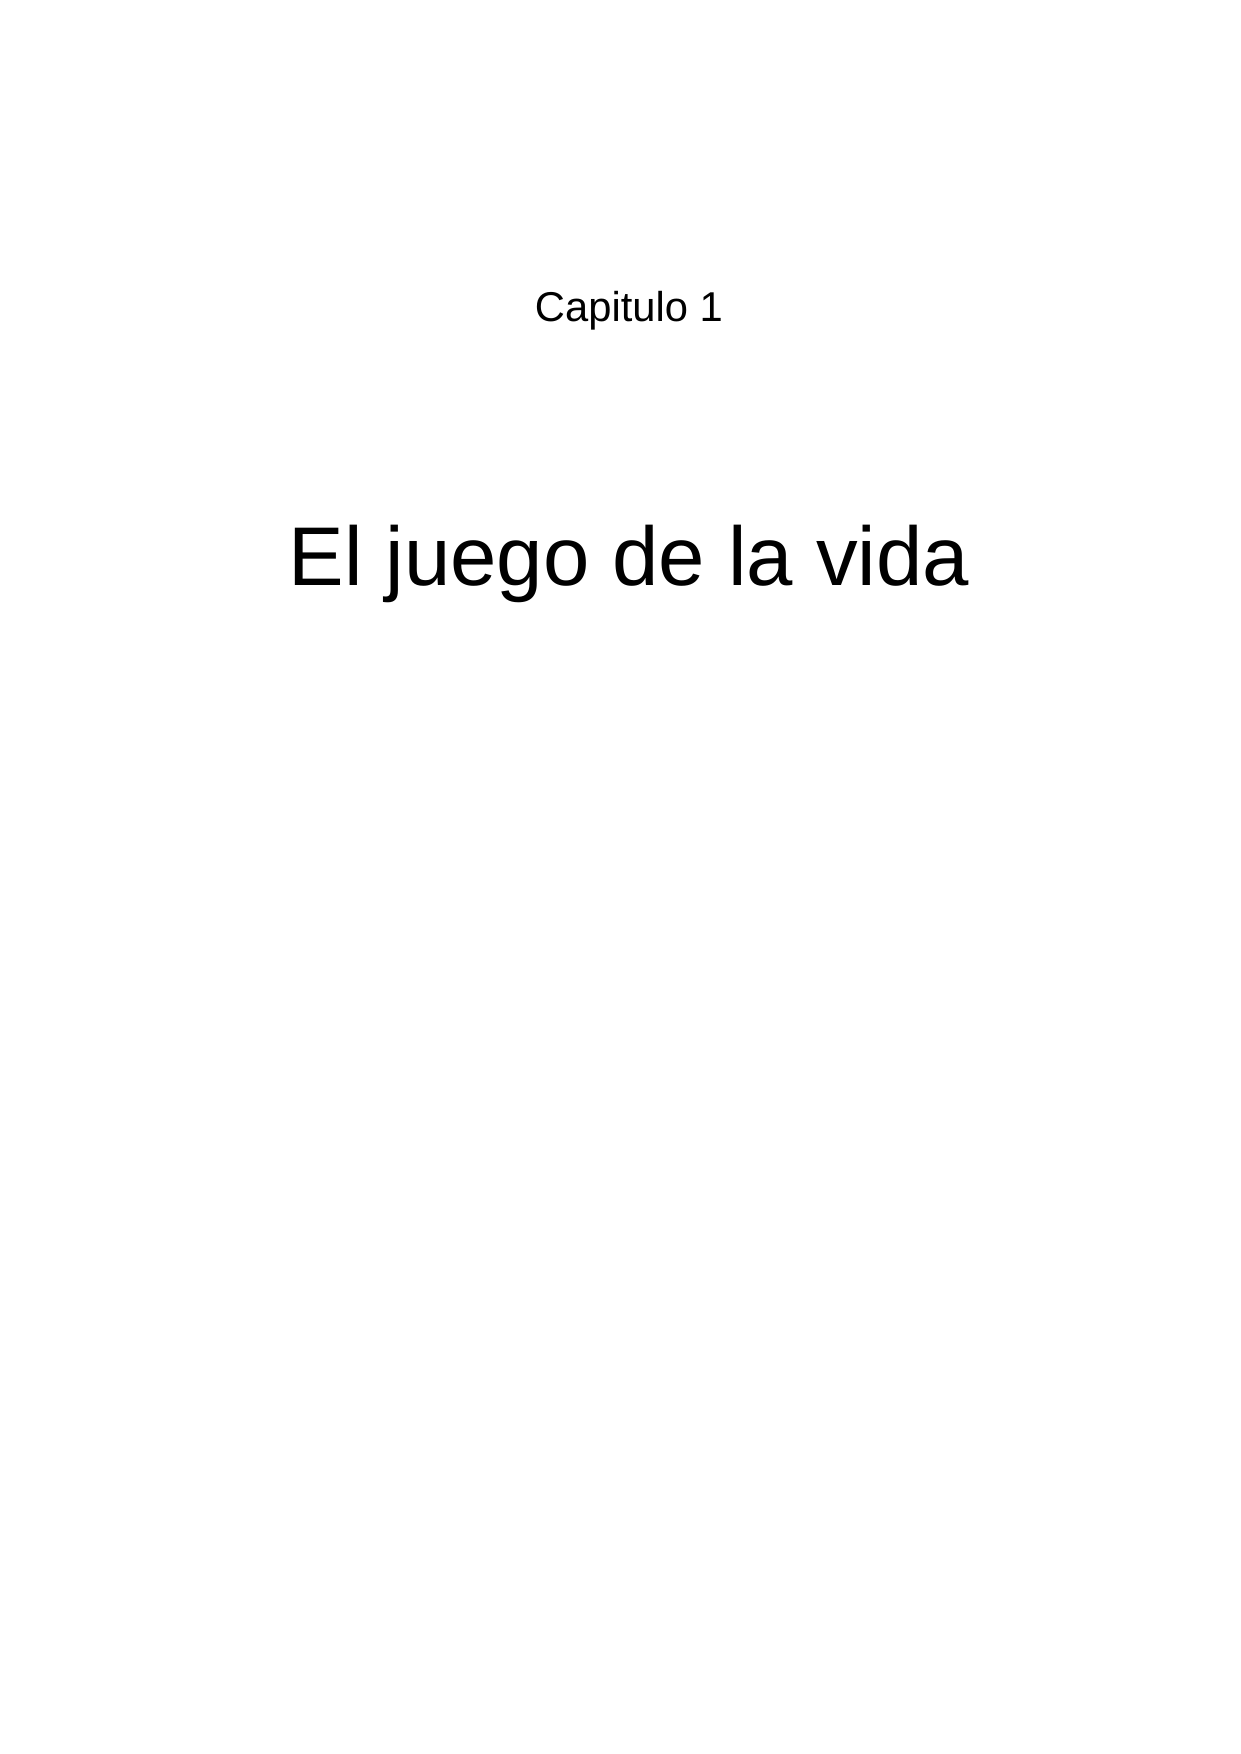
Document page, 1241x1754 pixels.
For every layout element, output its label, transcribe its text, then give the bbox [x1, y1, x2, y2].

title Capitulo 1 El juego de la vida [124, 283, 1134, 604]
